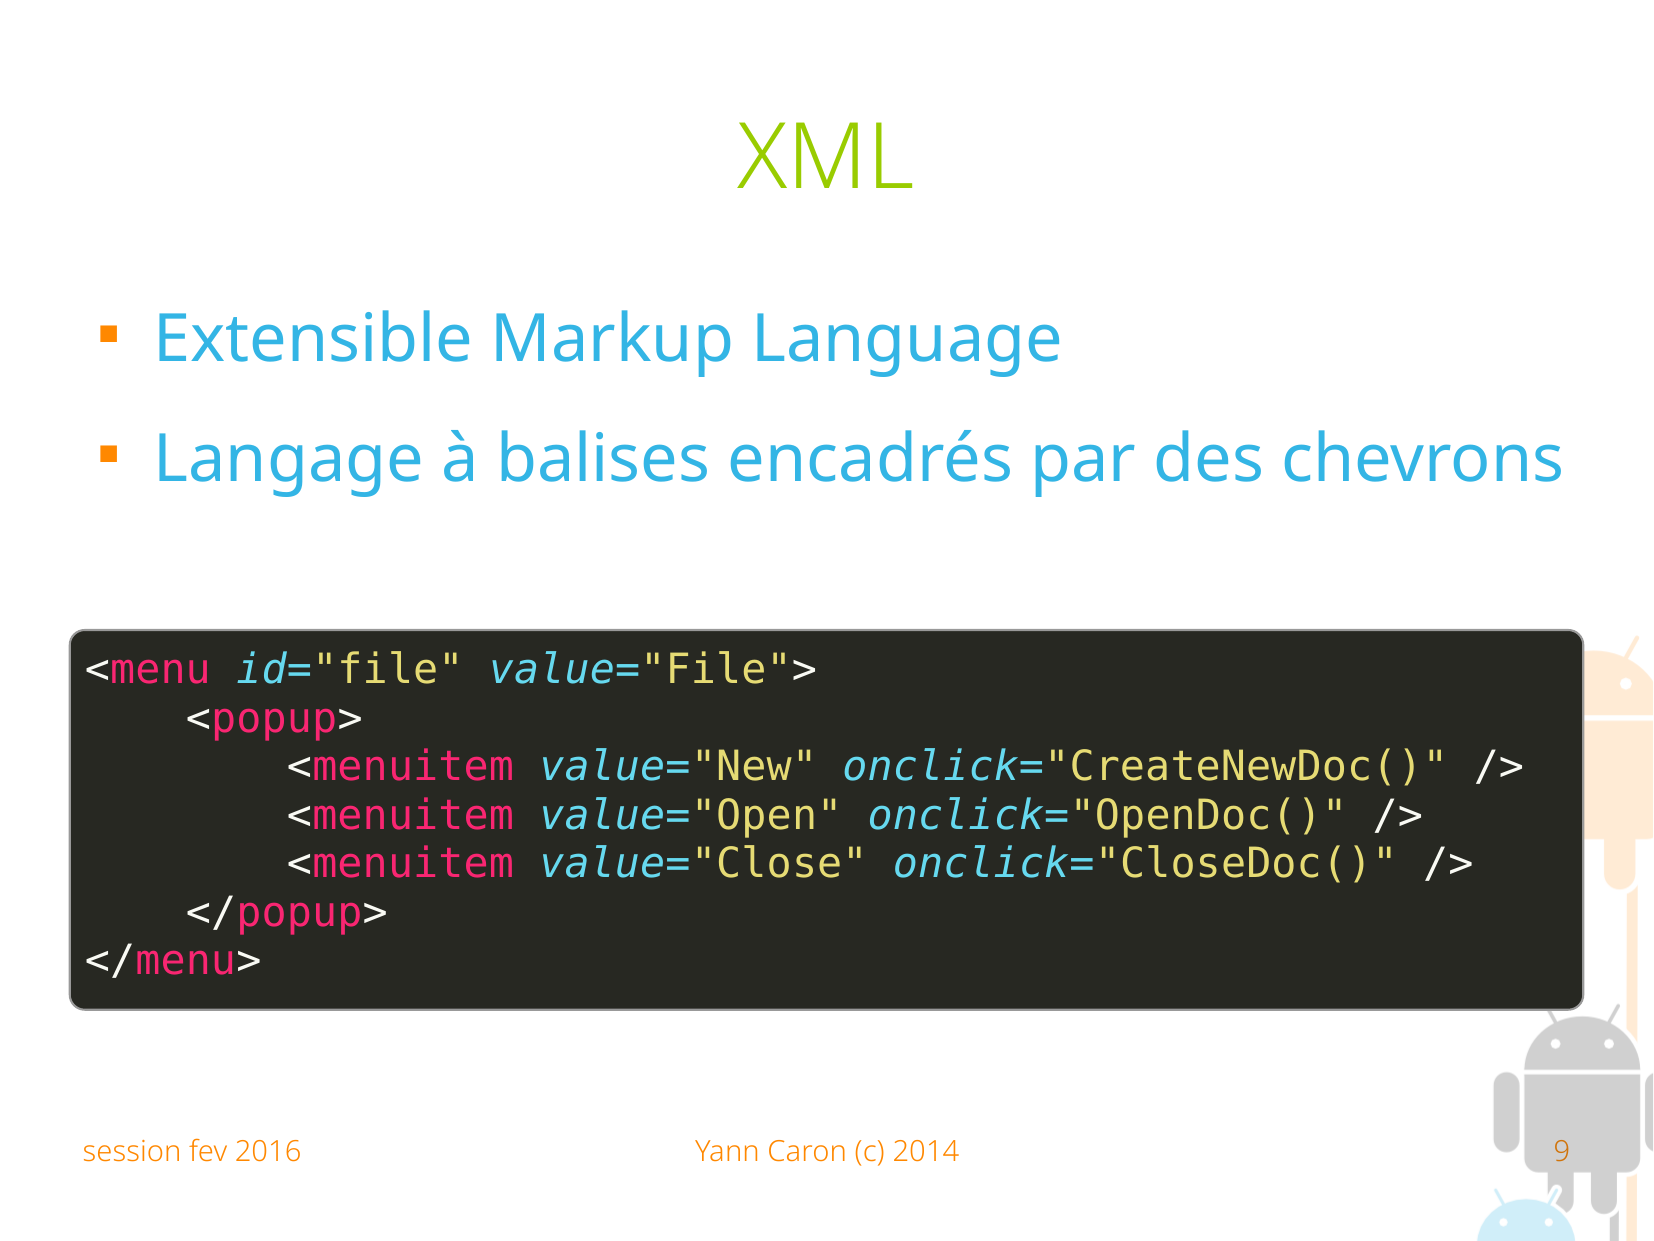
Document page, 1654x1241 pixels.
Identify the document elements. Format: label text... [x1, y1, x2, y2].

title XML [82, 49, 1571, 257]
text_box <menu id="file" value="File"> <popup> <menuitem value="New" onclick="CreateNewDoc()" /> <menuitem value="Open" onclick="OpenDoc()" /> <menuitem value="Close" onclick="CloseDoc()" /> </popup> </menu> [69, 630, 1584, 1010]
picture [240, 423, 1654, 1241]
list Extensible Markup Language Langage à balises encadrés par des chevrons [82, 290, 1571, 629]
